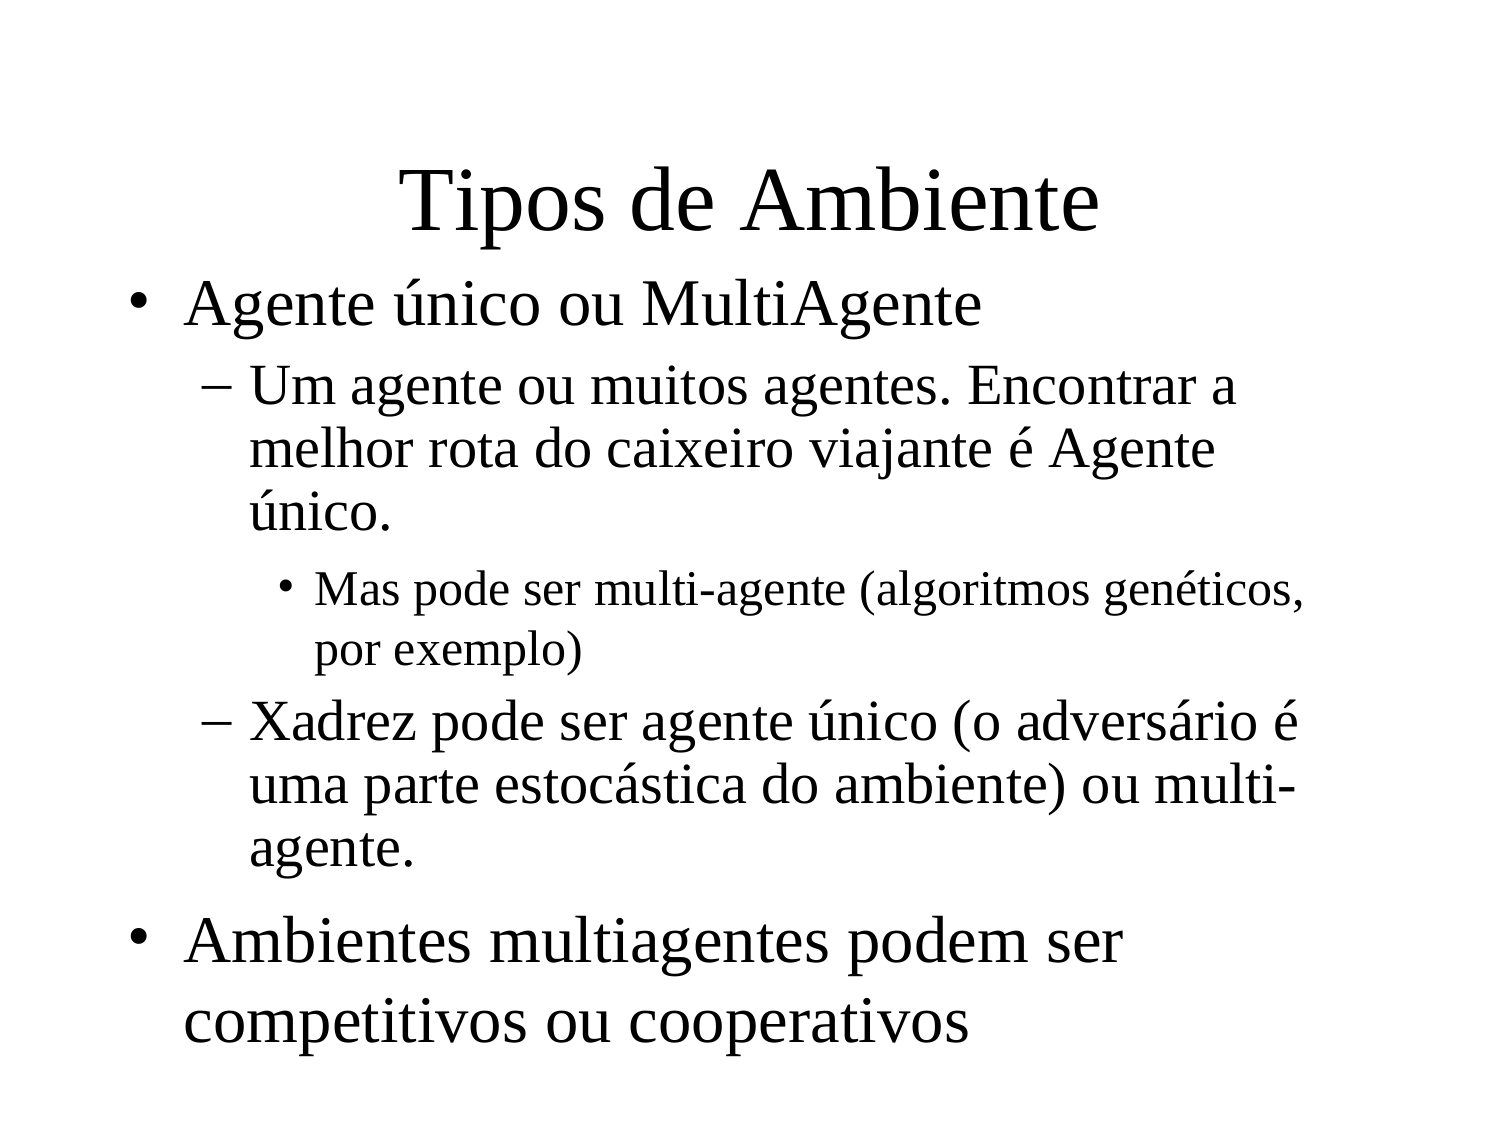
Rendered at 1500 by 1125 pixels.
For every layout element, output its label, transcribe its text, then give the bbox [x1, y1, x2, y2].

title Tipos de Ambiente [112, 99, 1388, 260]
list Agente único ou MultiAgente Um agente ou muitos agentes. Encontrar a melhor rota do caixeiro viajante é Agente único. Mas pode ser multi-agente (algoritmos genéticos, por exemplo) Xadrez pode ser agente único (o adversário é uma parte estocástica do ambiente) ou multi-agente. Ambientes multiagentes podem ser competitivos ou cooperativos [112, 260, 1388, 1064]
